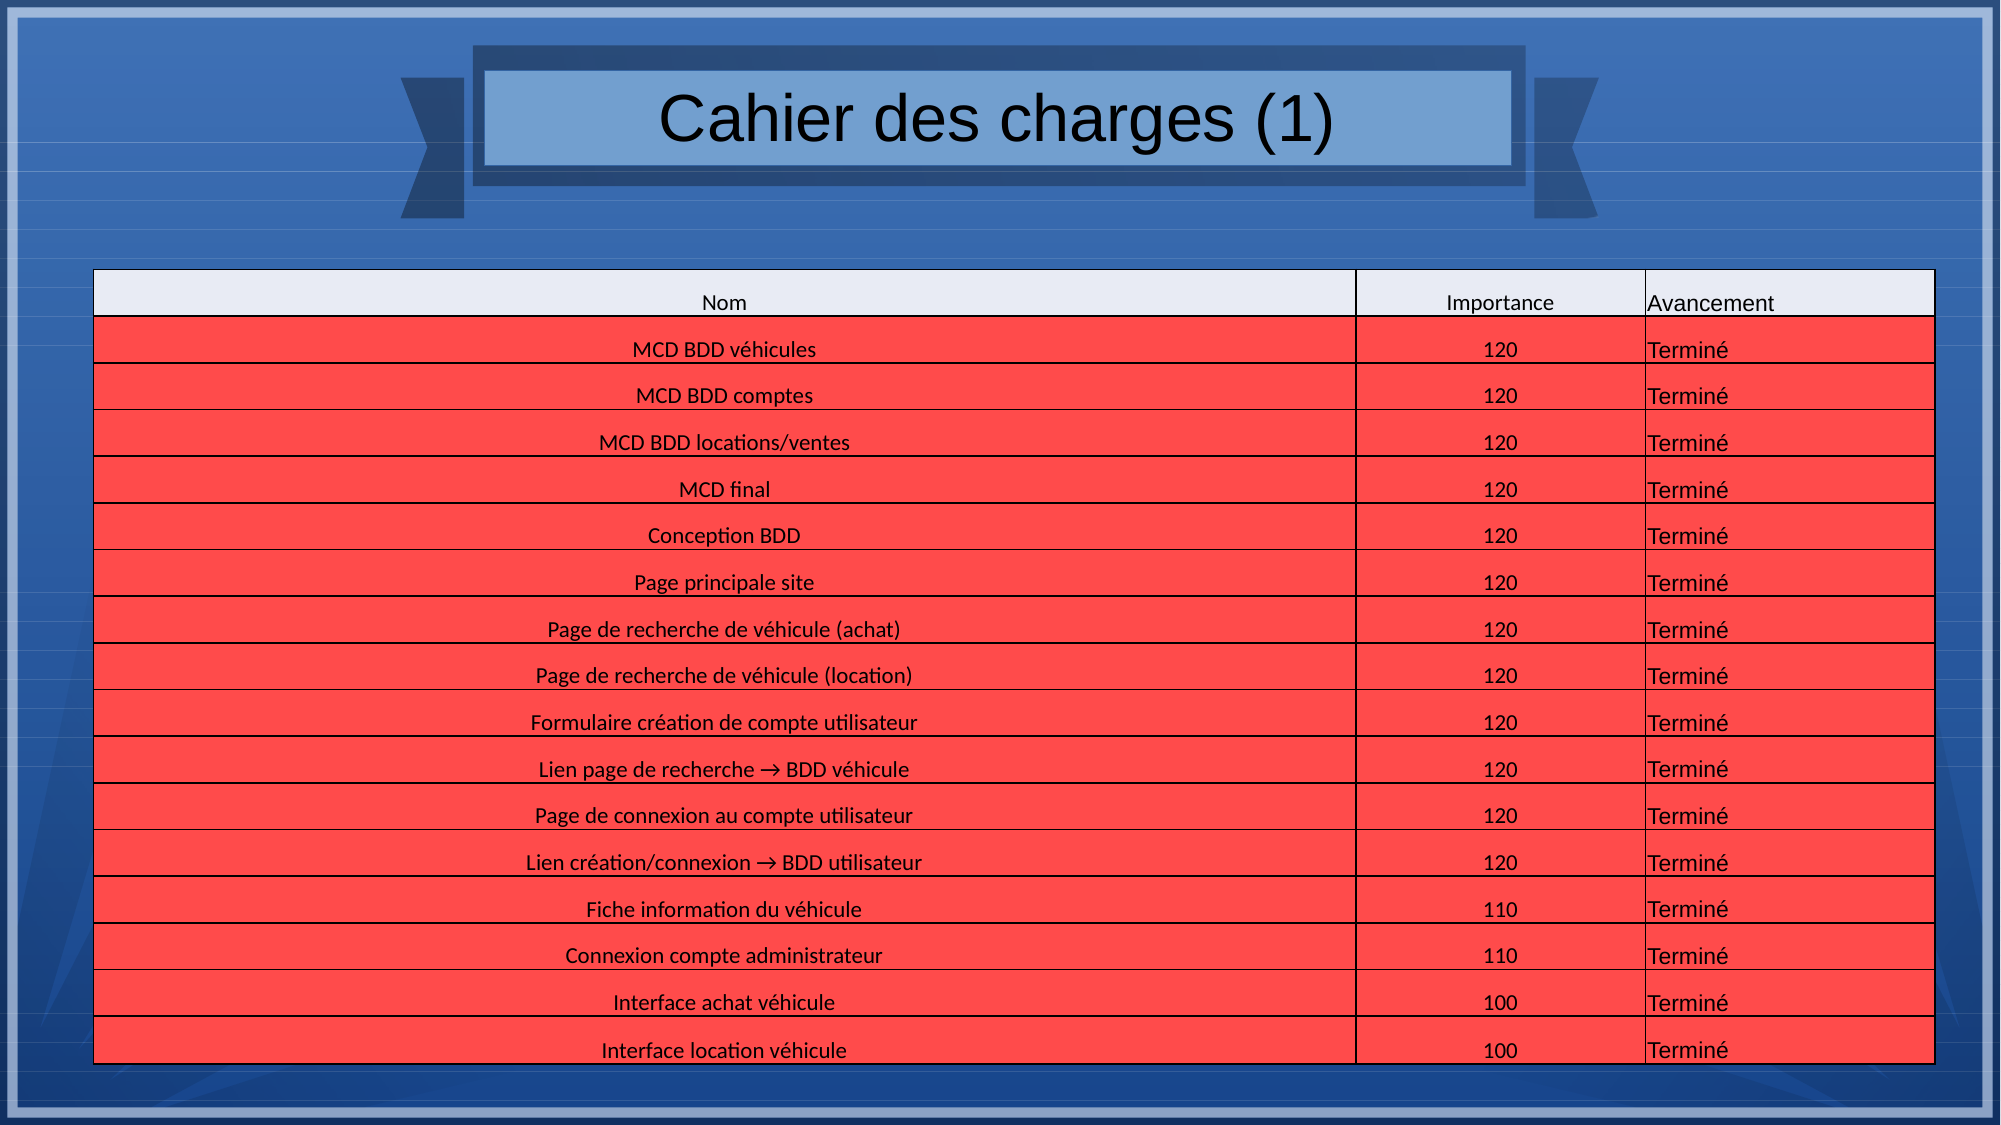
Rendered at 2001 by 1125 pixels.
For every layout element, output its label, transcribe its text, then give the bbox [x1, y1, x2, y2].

table_cell Terminé [1646, 924, 1934, 969]
table_cell 120 [1357, 504, 1645, 549]
table_cell Interface achat véhicule [94, 970, 1355, 1015]
table_cell Terminé [1646, 597, 1934, 642]
table_cell 120 [1357, 597, 1645, 642]
table_cell Terminé [1646, 877, 1934, 922]
table_cell 120 [1357, 410, 1645, 455]
table_cell Page de recherche de véhicule (location) [94, 644, 1355, 689]
table_cell 100 [1357, 1017, 1645, 1063]
table_cell 120 [1357, 317, 1645, 362]
table_cell MCD BDD locations/ventes [94, 410, 1355, 455]
table_cell Fiche information du véhicule [94, 877, 1355, 922]
table_cell MCD BDD véhicules [94, 317, 1355, 362]
table_cell Terminé [1646, 970, 1934, 1015]
table_cell Terminé [1646, 1017, 1934, 1063]
table_cell Terminé [1646, 317, 1934, 362]
table_cell 110 [1357, 924, 1645, 969]
table_cell Conception BDD [94, 504, 1355, 549]
table_cell 110 [1357, 877, 1645, 922]
table_cell Terminé [1646, 410, 1934, 455]
table_cell MCD final [94, 457, 1355, 502]
table_cell Terminé [1646, 457, 1934, 502]
table_cell Page de recherche de véhicule (achat) [94, 597, 1355, 642]
table_cell Page de connexion au compte utilisateur [94, 784, 1355, 829]
table_cell Terminé [1646, 784, 1934, 829]
table_cell Page principale site [94, 550, 1355, 595]
table_cell Terminé [1646, 364, 1934, 409]
table_cell 100 [1357, 970, 1645, 1015]
table_cell Terminé [1646, 690, 1934, 735]
table_cell Formulaire création de compte utilisateur [94, 690, 1355, 735]
table_cell 120 [1357, 364, 1645, 409]
table_cell 120 [1357, 550, 1645, 595]
table_header Importance [1357, 270, 1645, 315]
table_cell Interface location véhicule [94, 1017, 1355, 1063]
table_cell 120 [1357, 644, 1645, 689]
text_box Cahier des charges (1) [484, 70, 1512, 166]
table_header Avancement [1646, 270, 1934, 315]
table_cell 120 [1357, 737, 1645, 782]
table_cell Terminé [1646, 737, 1934, 782]
table_cell Terminé [1646, 830, 1934, 875]
table_header Nom [94, 270, 1355, 315]
table_cell Terminé [1646, 644, 1934, 689]
table_cell MCD BDD comptes [94, 364, 1355, 409]
table_cell Lien page de recherche → BDD véhicule [94, 737, 1355, 782]
table_cell 120 [1357, 784, 1645, 829]
table_cell 120 [1357, 690, 1645, 735]
table_cell Lien création/connexion → BDD utilisateur [94, 830, 1355, 875]
table_cell 120 [1357, 457, 1645, 502]
table_cell 120 [1357, 830, 1645, 875]
table_cell Terminé [1646, 504, 1934, 549]
table_cell Terminé [1646, 550, 1934, 595]
table_cell Connexion compte administrateur [94, 924, 1355, 969]
